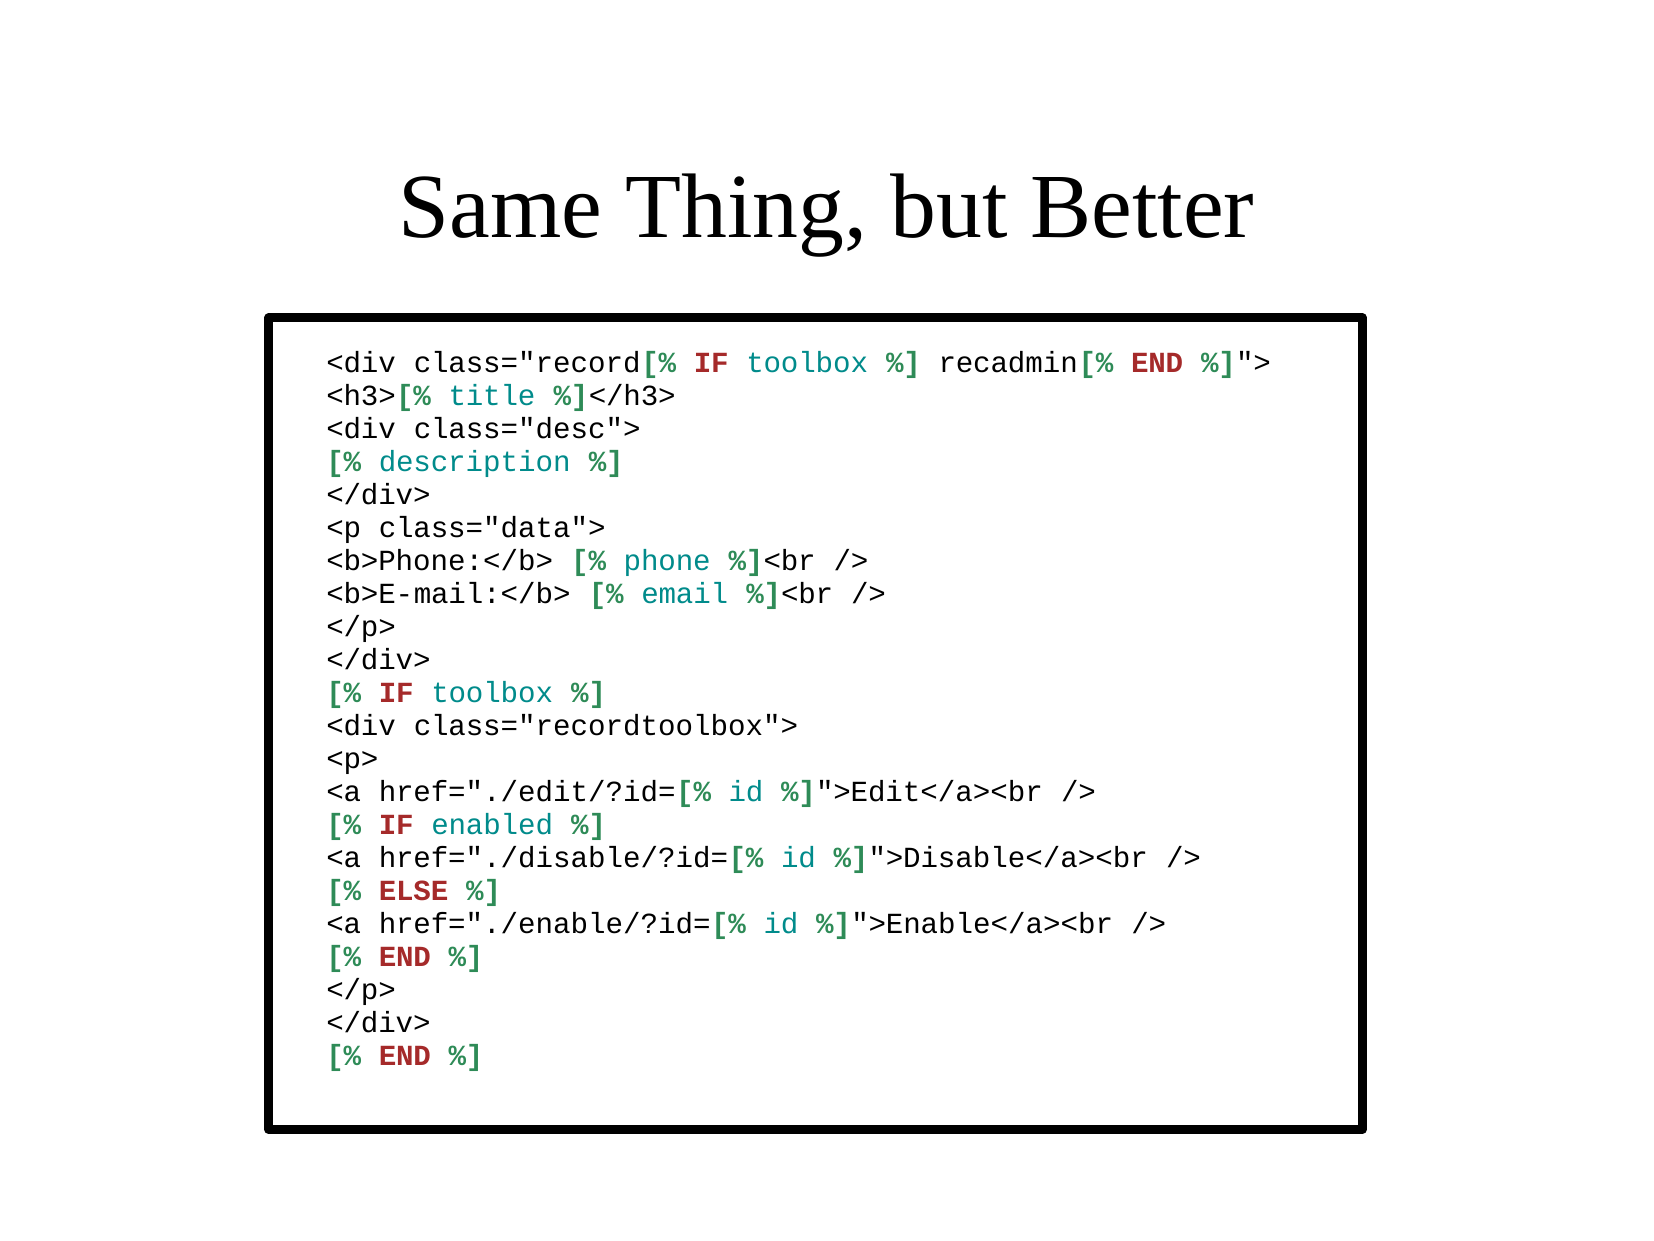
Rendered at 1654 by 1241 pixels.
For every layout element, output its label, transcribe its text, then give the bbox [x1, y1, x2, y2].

title Same Thing, but Better [121, 102, 1534, 311]
chart [324, 348, 1328, 1120]
